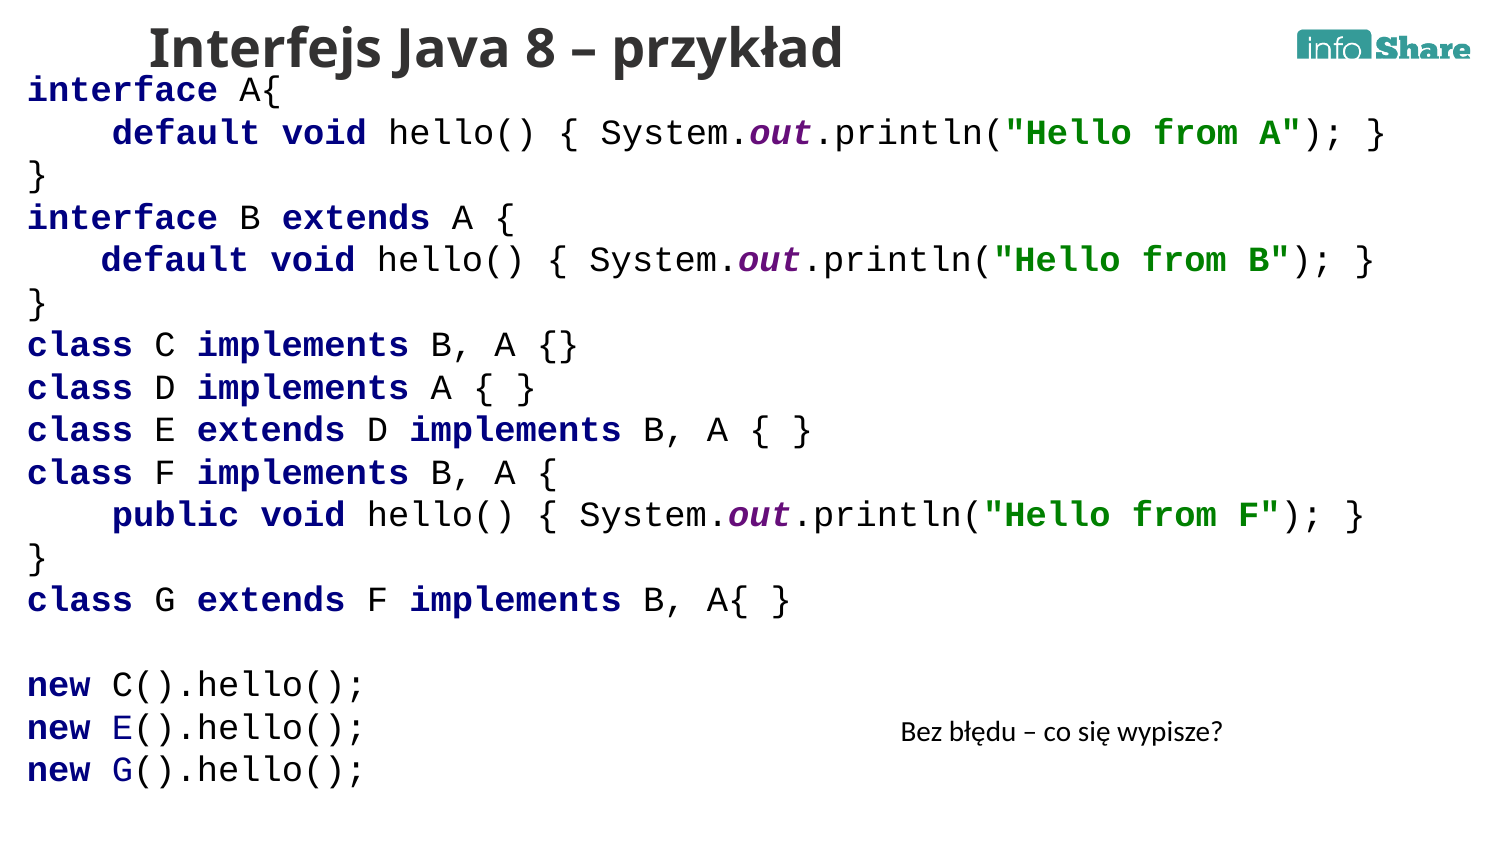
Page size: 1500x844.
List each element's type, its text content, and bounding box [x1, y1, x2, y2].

text_box interface A{ default void hello() { System.out.println("Hello from A"); } } interface B extends A { default void hello() { System.out.println("Hello from B"); } } class C implements B, A {} class D implements A { } class E extends D implements B, A { } class F implements B, A { public void hello() { System.out.println("Hello from F"); } } class G extends F implements B, A{ } new C().hello(); new E().hello(); new G().hello(); [11, 58, 1500, 840]
title Interfejs Java 8 – przykład [134, 0, 1264, 83]
text_box Bez błędu – co się wypisze? [885, 711, 1347, 756]
picture [1267, 0, 1500, 58]
